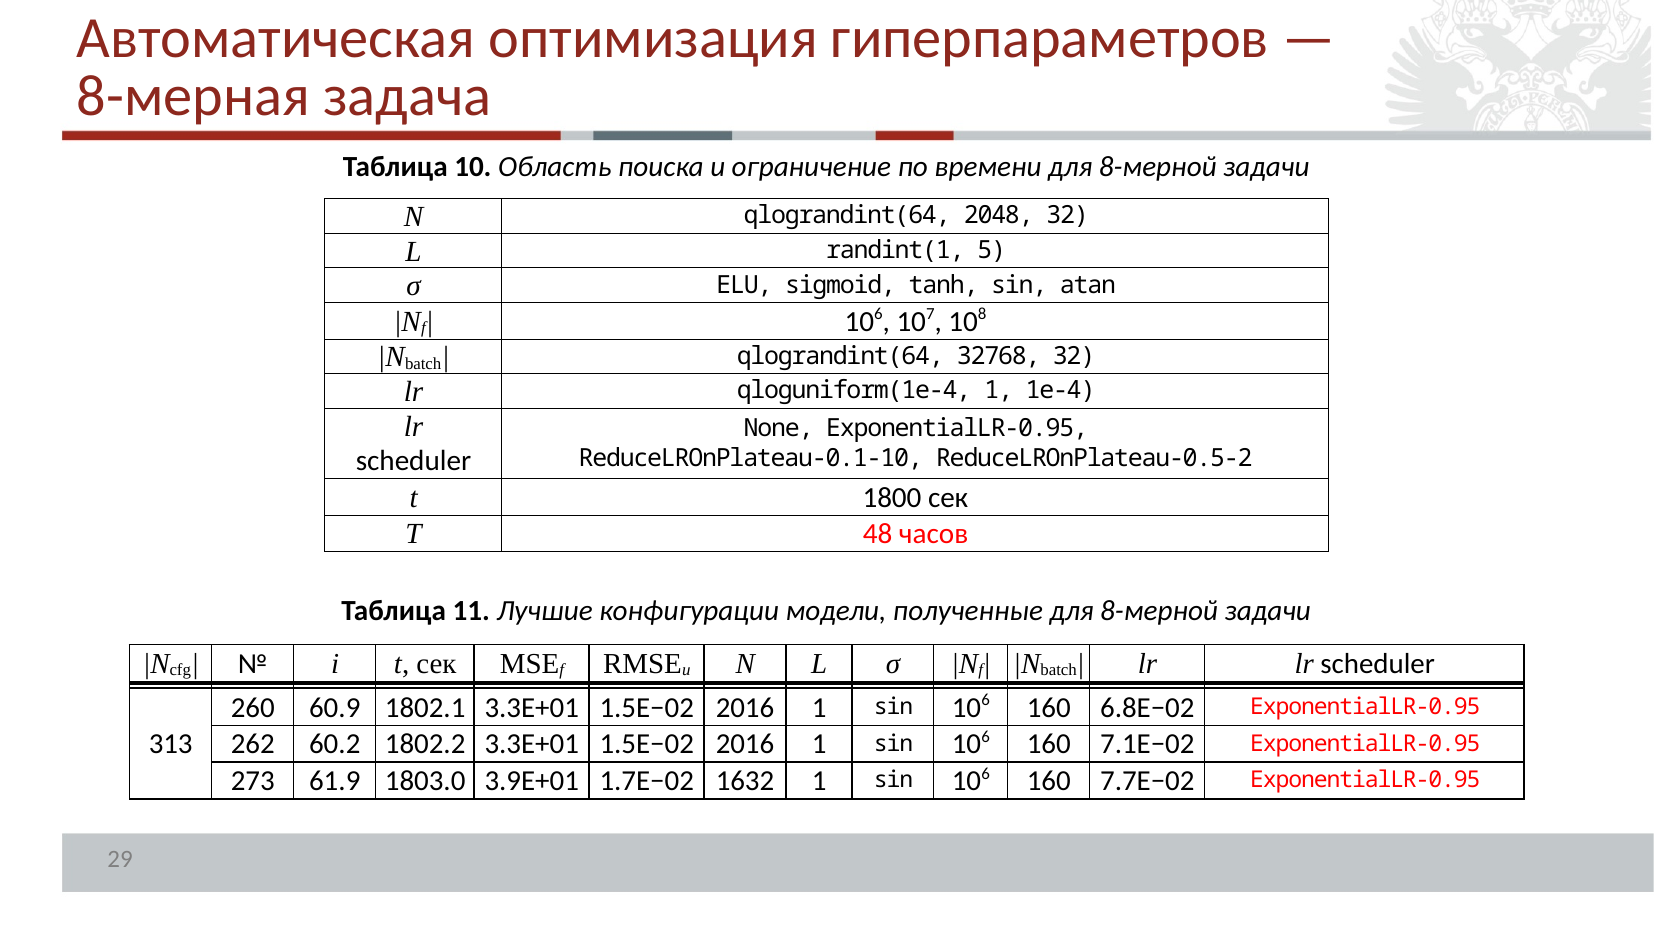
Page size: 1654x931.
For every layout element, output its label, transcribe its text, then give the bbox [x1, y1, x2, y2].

text_box Таблица 11. Лучшие конфигурации модели, полученные для 8-мерной задачи [326, 590, 1327, 634]
title Автоматическая оптимизация гиперпараметров — 8-мерная задача [76, 13, 1565, 131]
text_box Таблица 10. Область поиска и ограничение по времени для 8-мерной задачи [328, 147, 1326, 191]
picture [0, 0, 1654, 931]
